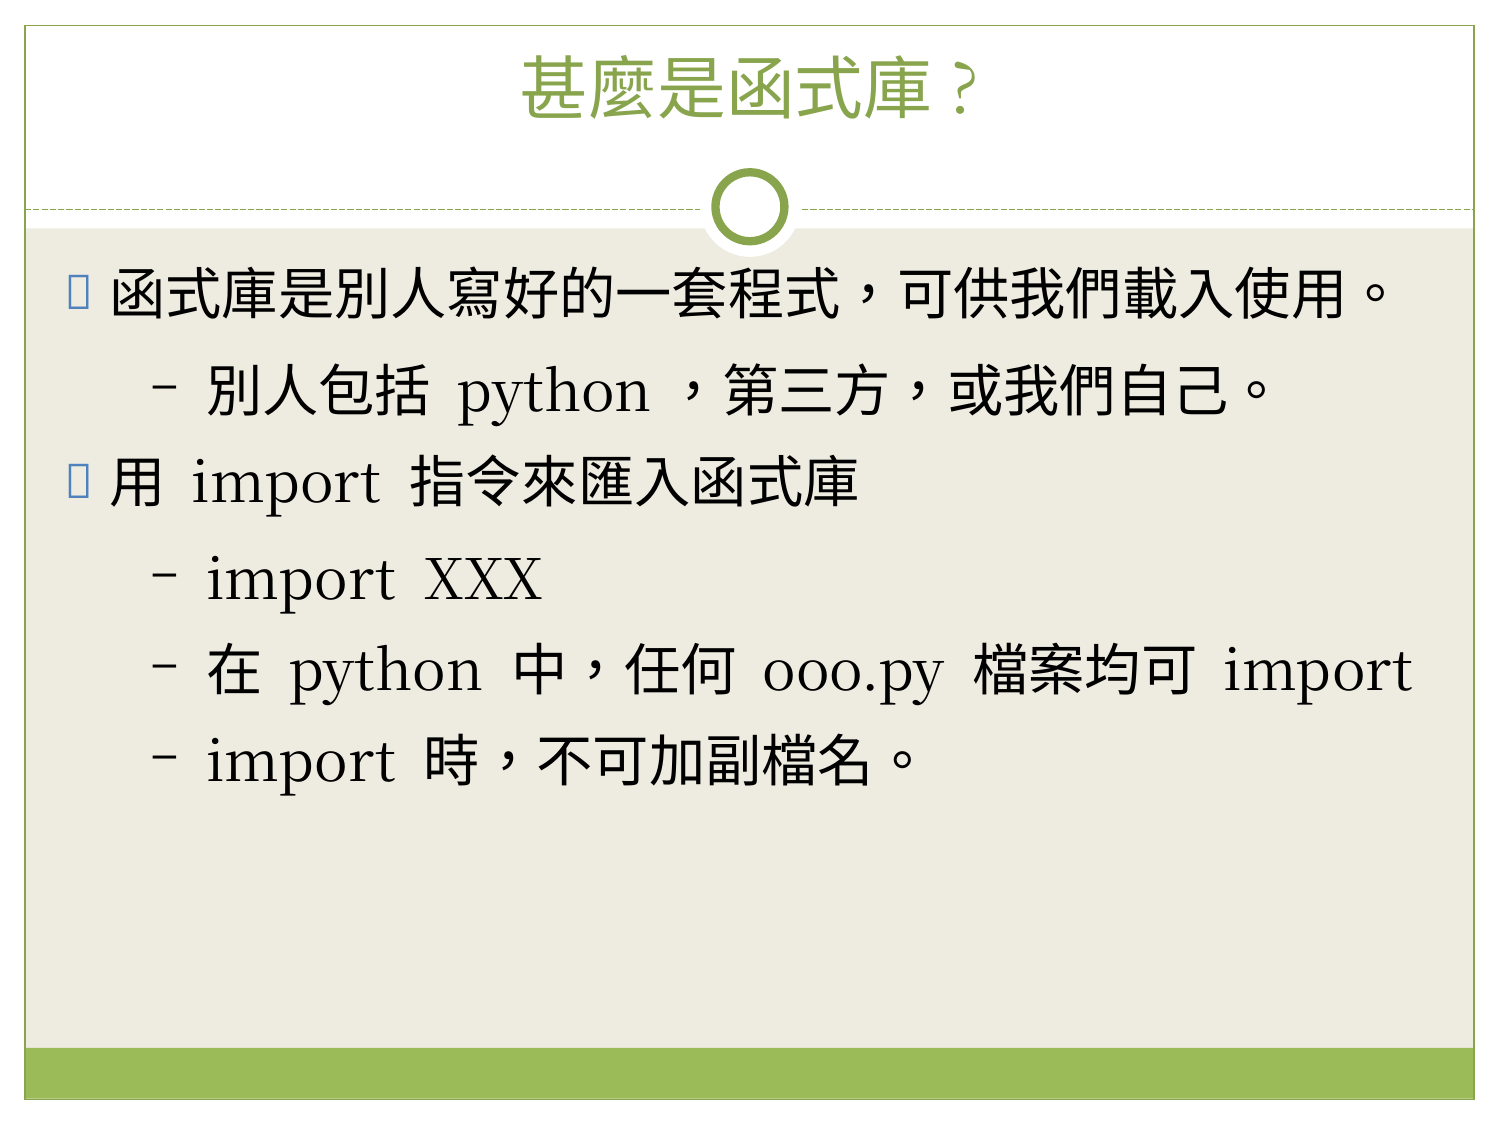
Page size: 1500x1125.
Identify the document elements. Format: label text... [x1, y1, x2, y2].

title 甚麼是函式庫? [49, 37, 1450, 162]
list 函式庫是別人寫好的一套程式，可供我們載入使用。 別人包括 python，第三方，或我們自己。 用 import 指令來匯入函式庫 import XXX 在 python 中，任何 ooo.py 檔案均可 import import 時，不可加副檔名。 [49, 250, 1445, 1001]
